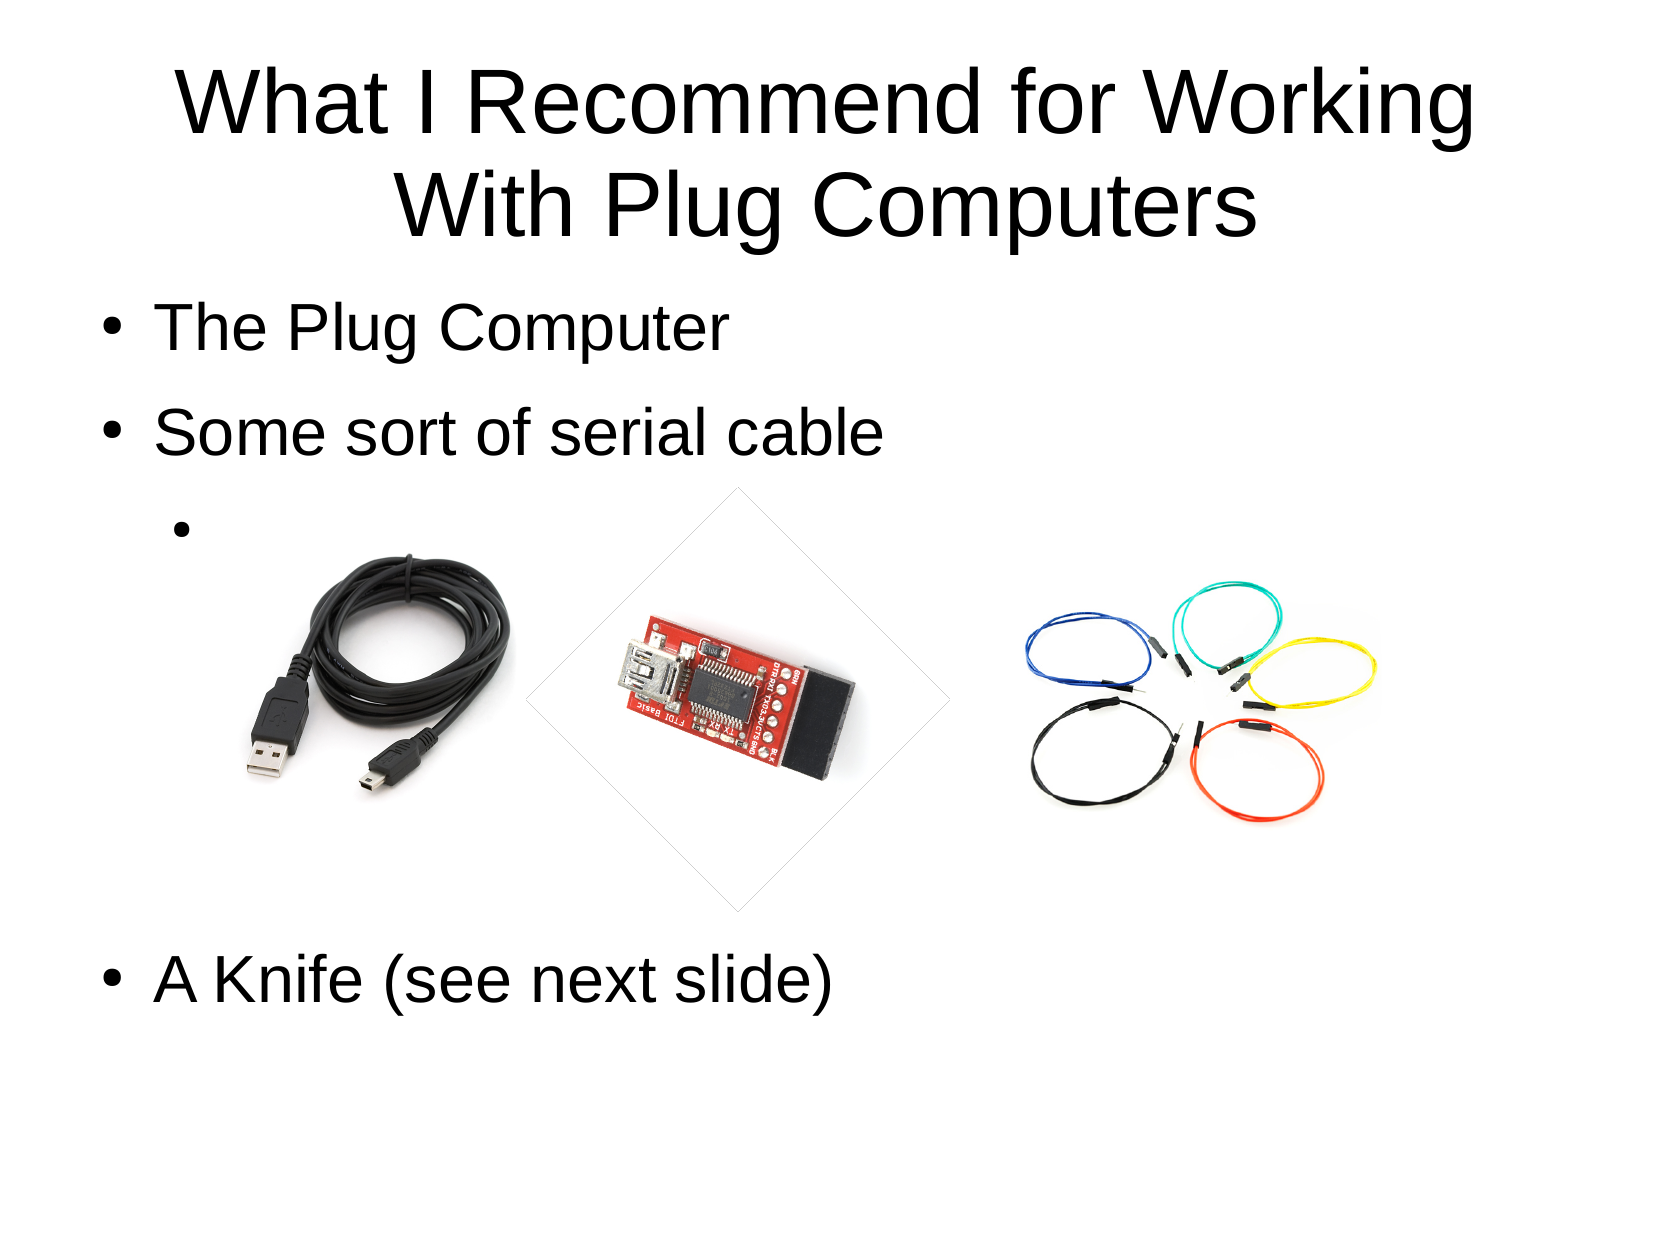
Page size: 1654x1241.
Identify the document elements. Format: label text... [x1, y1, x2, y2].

picture [1012, 524, 1388, 901]
title What I Recommend for Working With Plug Computers [82, 50, 1571, 256]
list The Plug Computer Some sort of serial cable A Knife (see next slide) [82, 290, 1571, 1109]
picture [225, 487, 950, 912]
